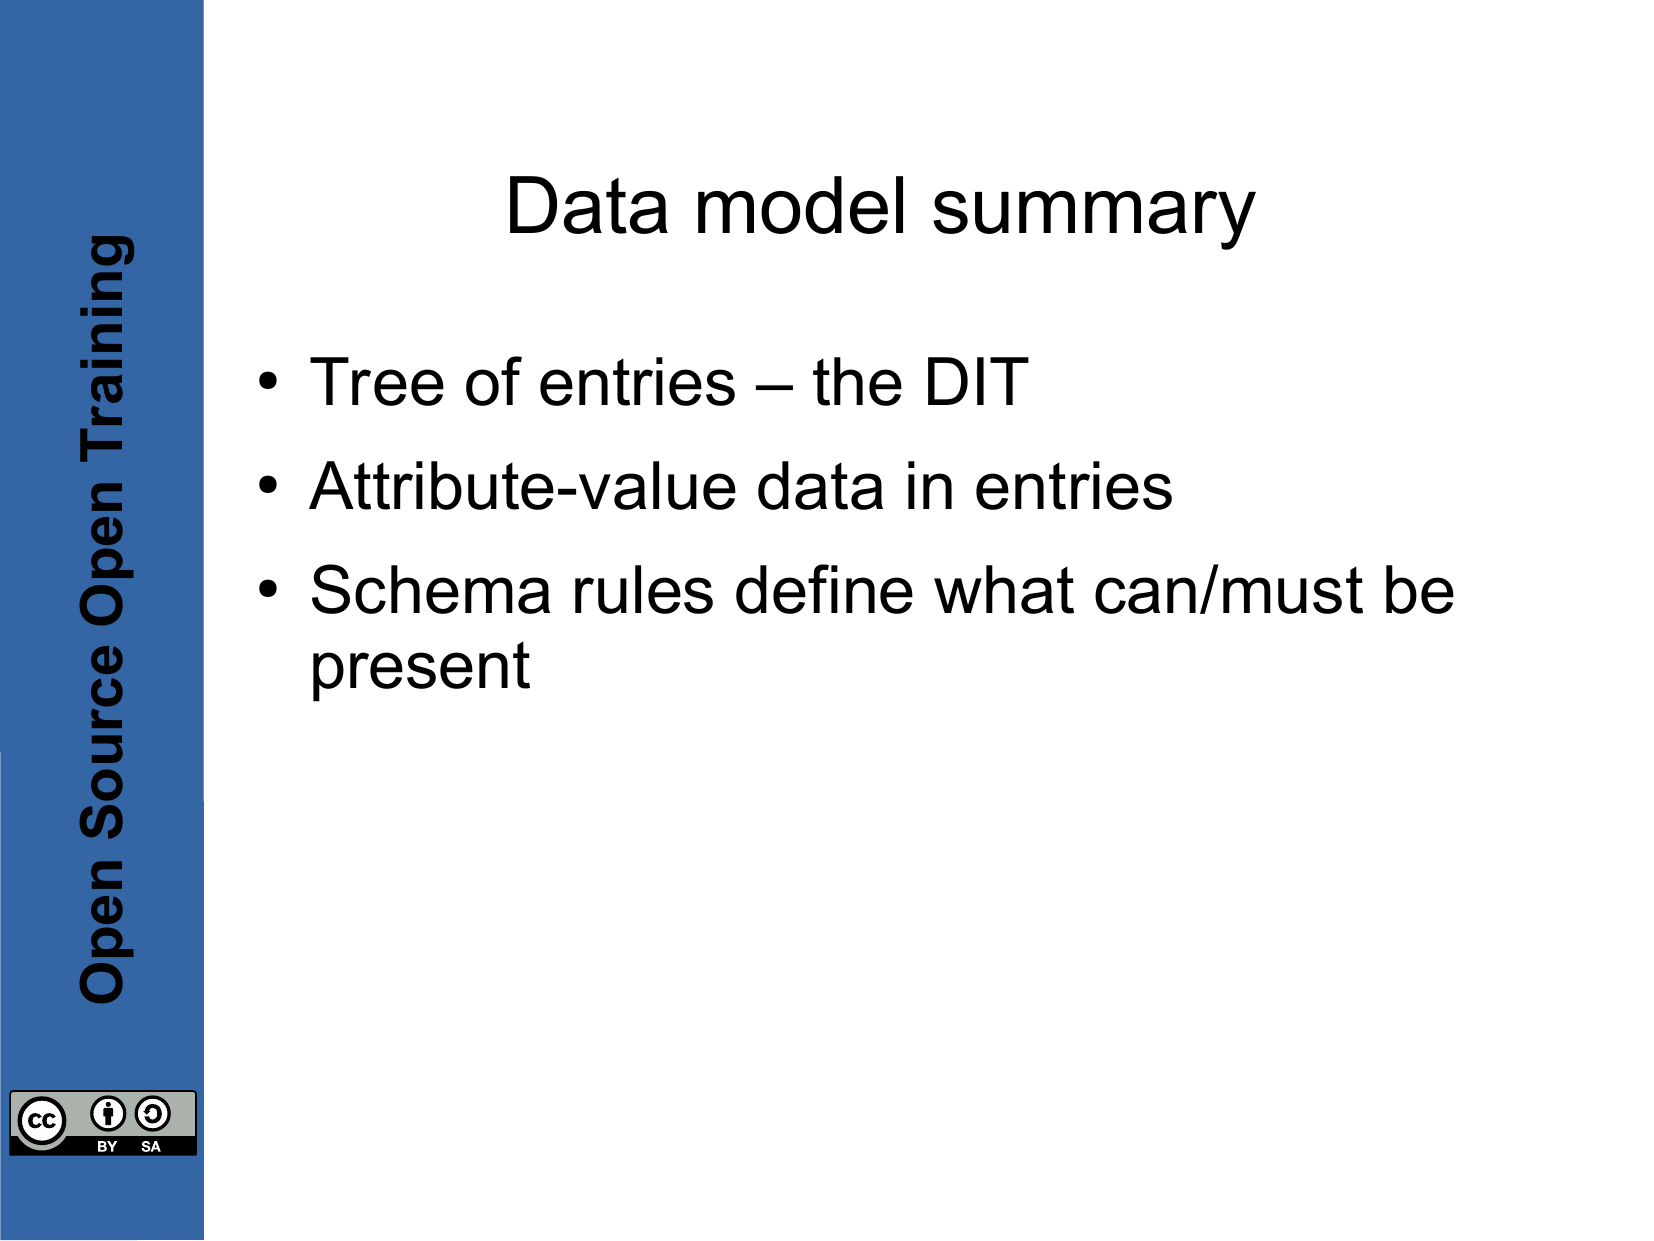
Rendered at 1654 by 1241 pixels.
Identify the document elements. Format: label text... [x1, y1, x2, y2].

list Tree of entries – the DIT Attribute-value data in entries Schema rules define what can/must be present [238, 344, 1534, 1127]
title Data model summary [227, 102, 1534, 310]
